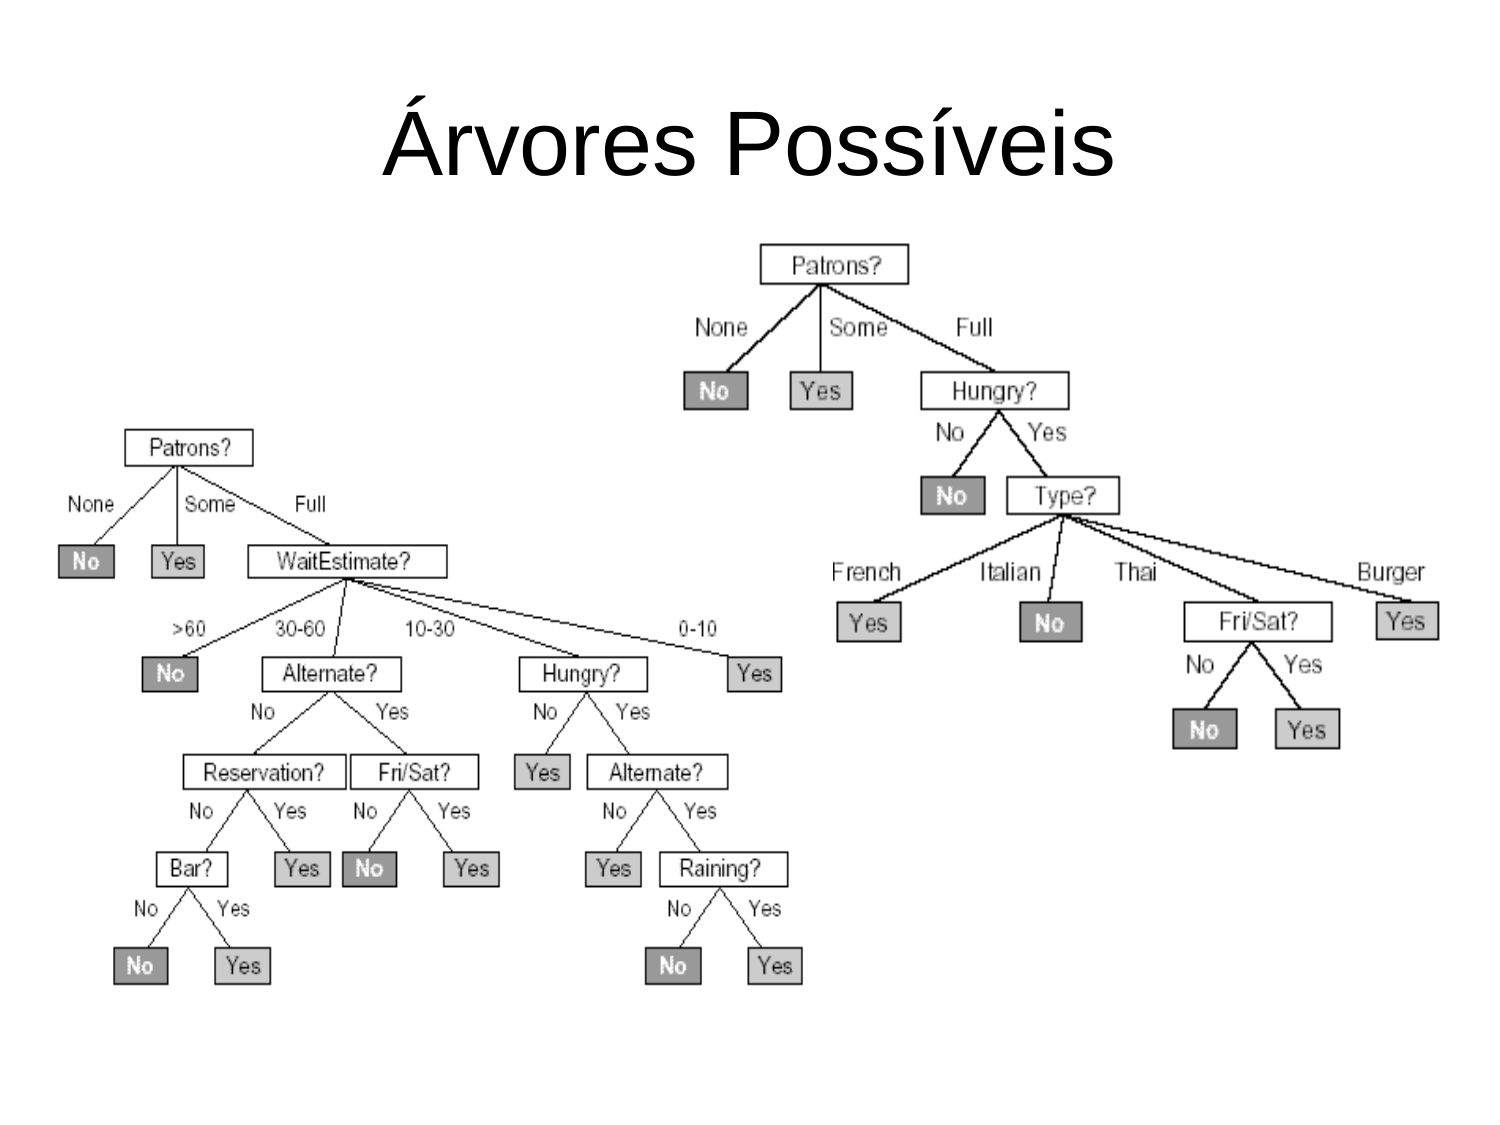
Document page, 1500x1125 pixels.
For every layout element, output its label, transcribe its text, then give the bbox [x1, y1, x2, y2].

title Árvores Possíveis [75, 45, 1426, 233]
picture [0, 236, 1477, 1007]
